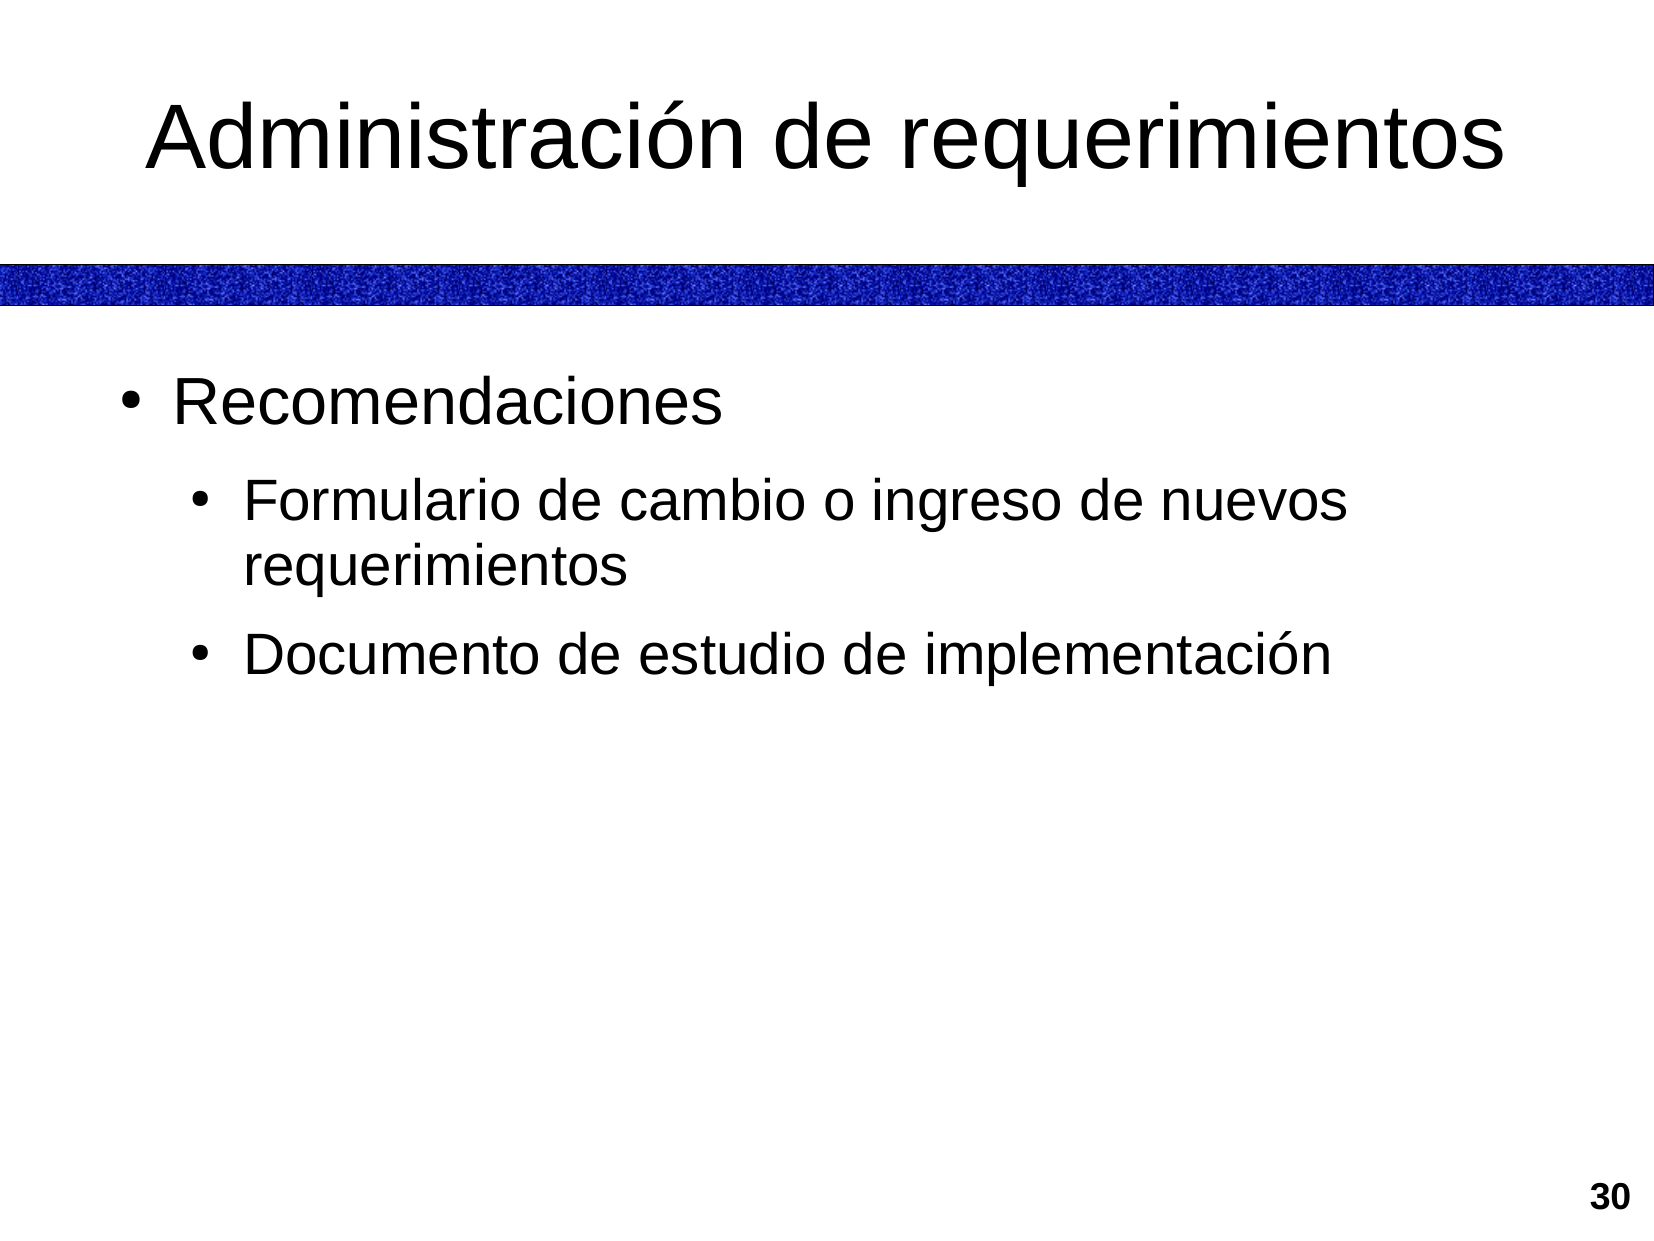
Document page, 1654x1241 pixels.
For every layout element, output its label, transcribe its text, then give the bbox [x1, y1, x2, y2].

text_box <número> [1575, 1168, 1654, 1240]
title Administración de requerimientos [58, 21, 1595, 253]
list Recomendaciones Formulario de cambio o ingreso de nuevos requerimientos Documento de estudio de implementación [101, 363, 1549, 1168]
picture [0, 265, 1653, 305]
